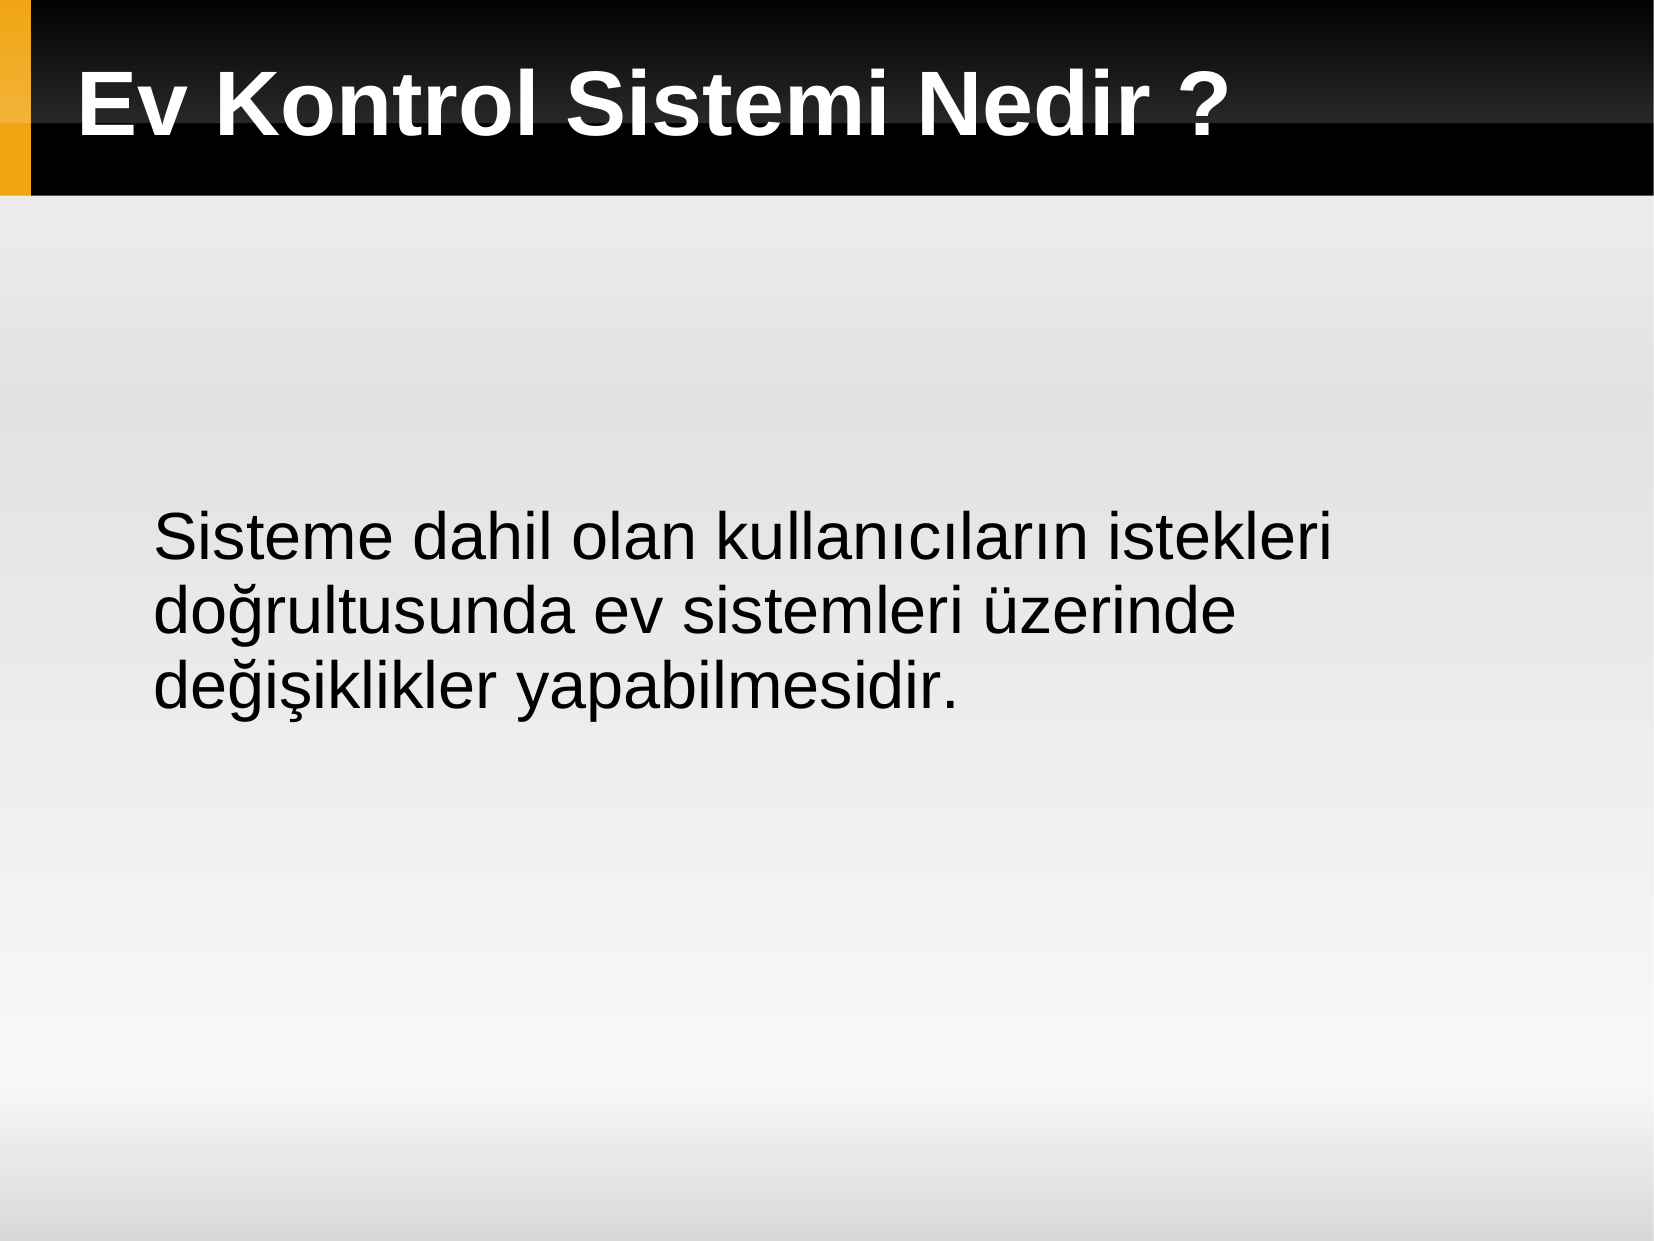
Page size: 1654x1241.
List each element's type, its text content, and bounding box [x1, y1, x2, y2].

title Ev Kontrol Sistemi Nedir ? [76, 0, 1565, 208]
picture [0, 0, 1654, 1241]
list Sisteme dahil olan kullanıcıların istekleri doğrultusunda ev sistemleri üzerinde değişiklikler yapabilmesidir. [82, 290, 1571, 1109]
